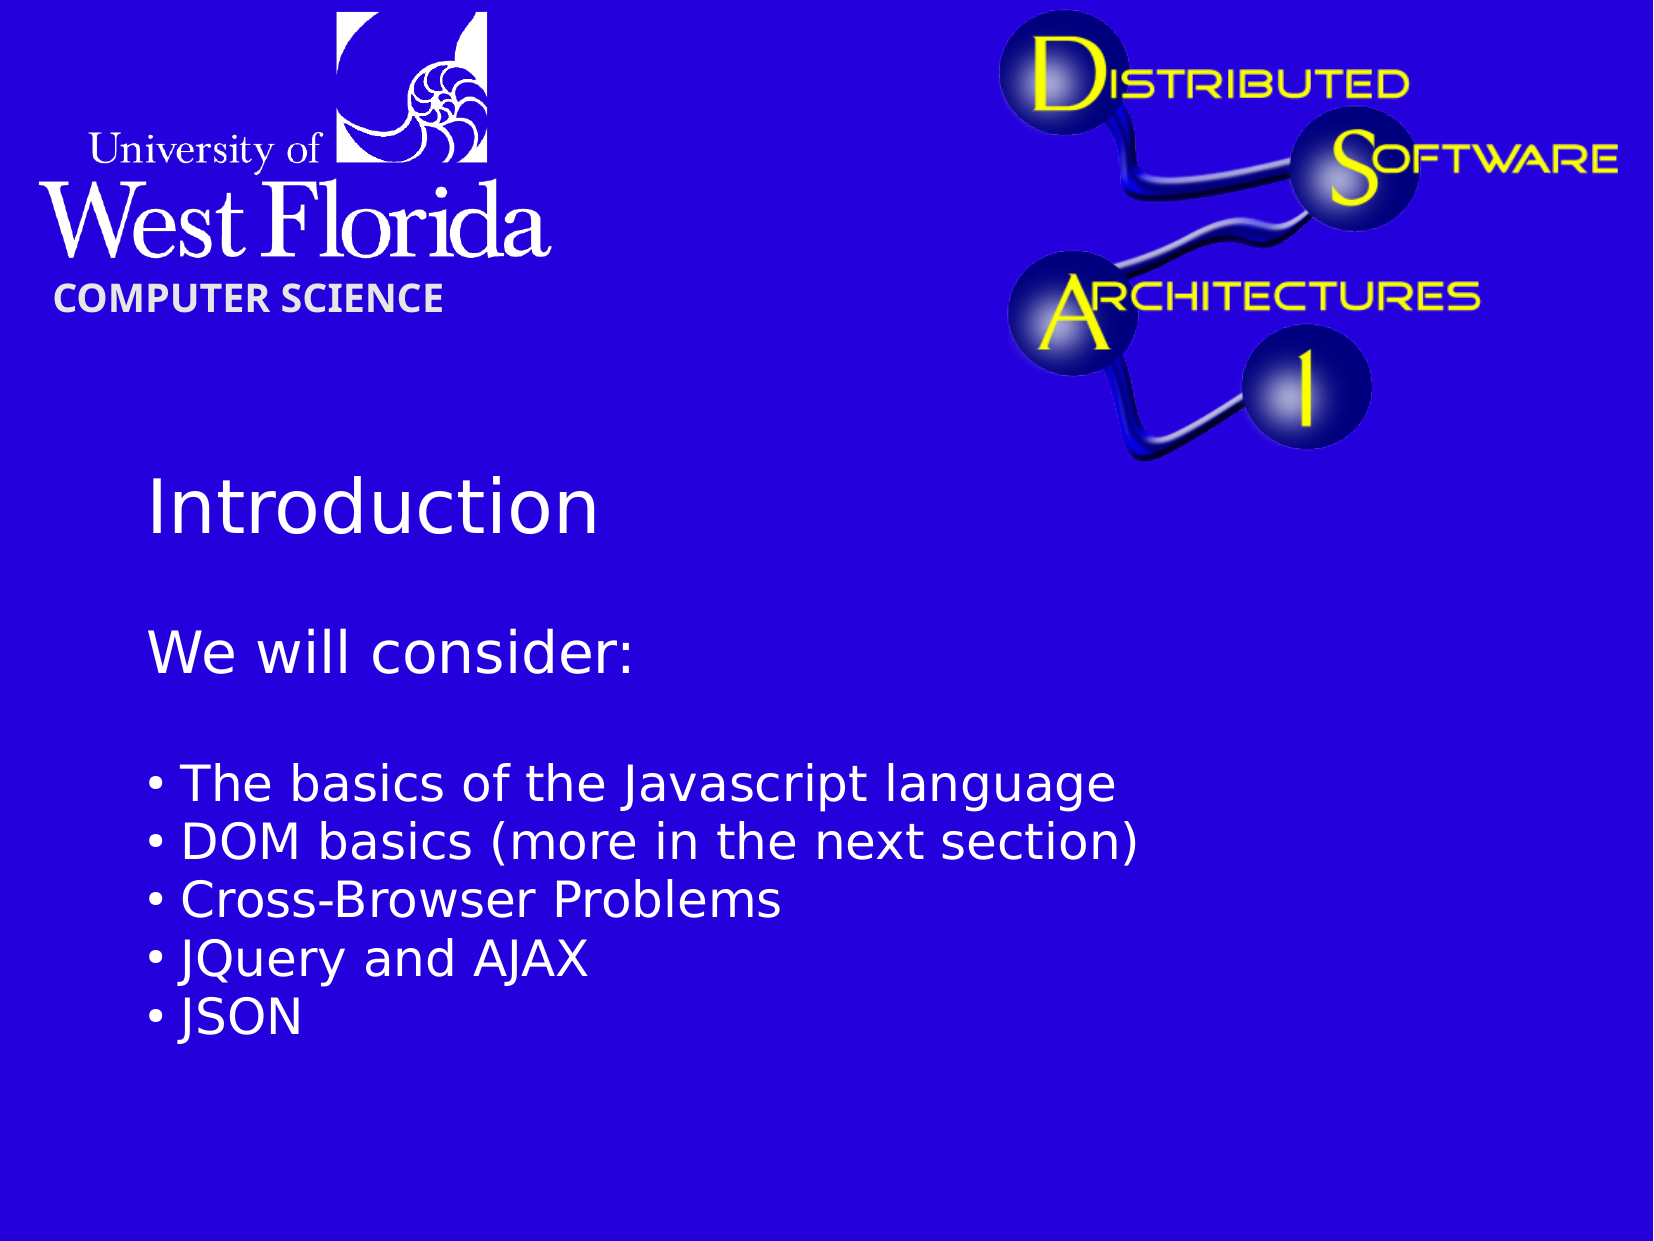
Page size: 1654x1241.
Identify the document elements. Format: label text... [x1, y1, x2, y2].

picture [910, 0, 1653, 506]
picture [37, 0, 559, 262]
text_box Introduction We will consider: The basics of the Javascript language DOM basics (more in the next section) Cross-Browser Problems JQuery and AJAX JSON [132, 457, 1501, 1112]
text_box COMPUTER SCIENCE [37, 262, 563, 325]
